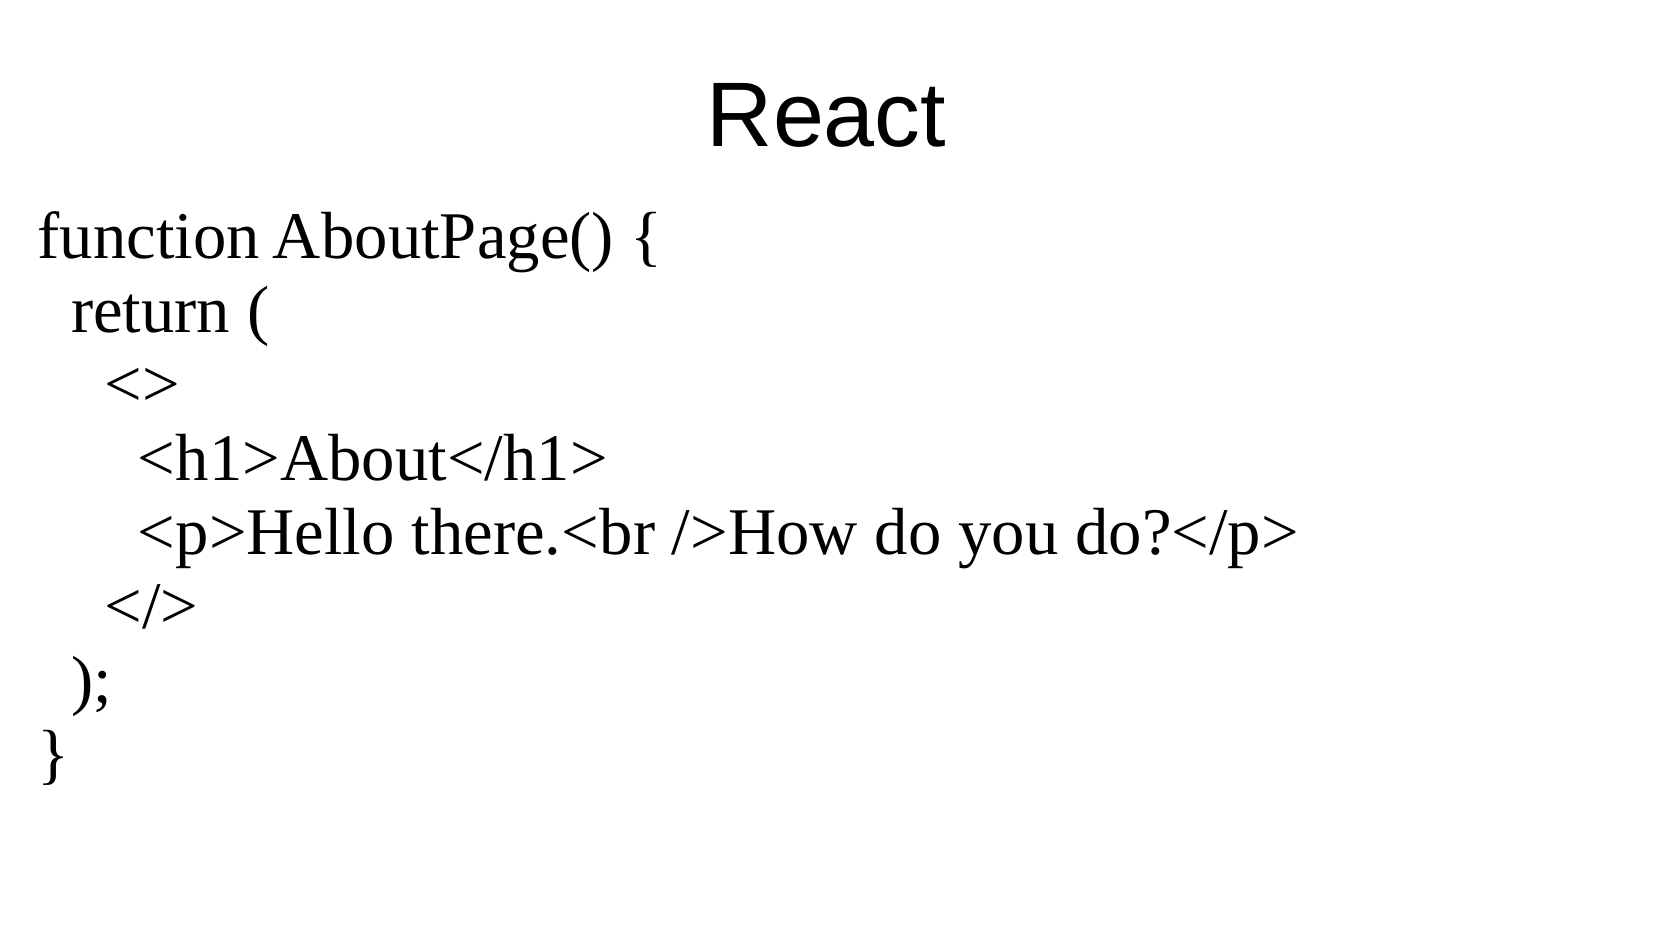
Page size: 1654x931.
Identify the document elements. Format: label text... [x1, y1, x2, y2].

subtitle function AboutPage() { return ( <> <h1>About</h1> <p>Hello there.<br />How do you do?</p> </> ); } [37, 198, 1526, 791]
title React [82, 37, 1571, 193]
